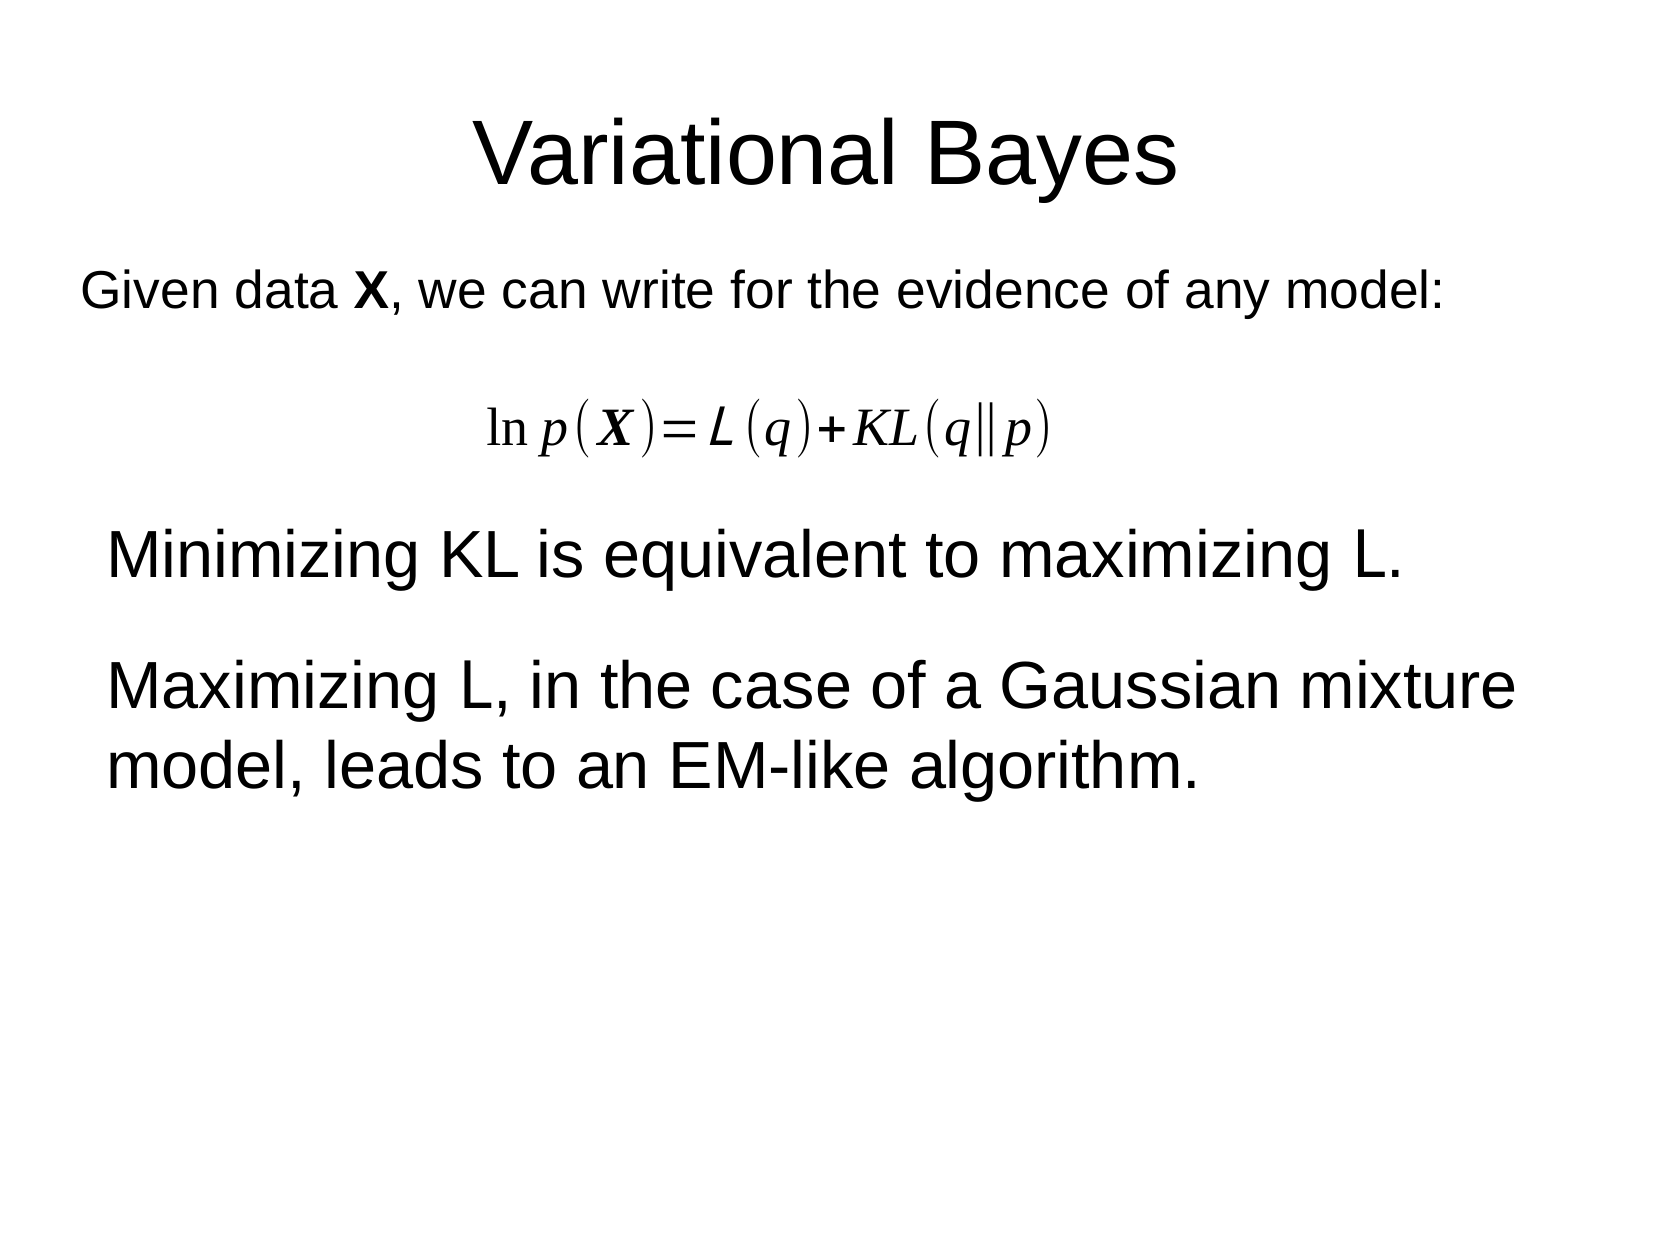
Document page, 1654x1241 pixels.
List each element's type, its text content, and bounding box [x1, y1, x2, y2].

title Variational Bayes [82, 49, 1571, 257]
title Maximizing L, in the case of a Gaussian mixture model, leads to an EM-like algorithm. [106, 616, 1595, 824]
chart [478, 392, 1059, 448]
list Given data X, we can write for the evidence of any model: [23, 259, 1512, 373]
title Minimizing KL is equivalent to maximizing L. [106, 448, 1595, 616]
